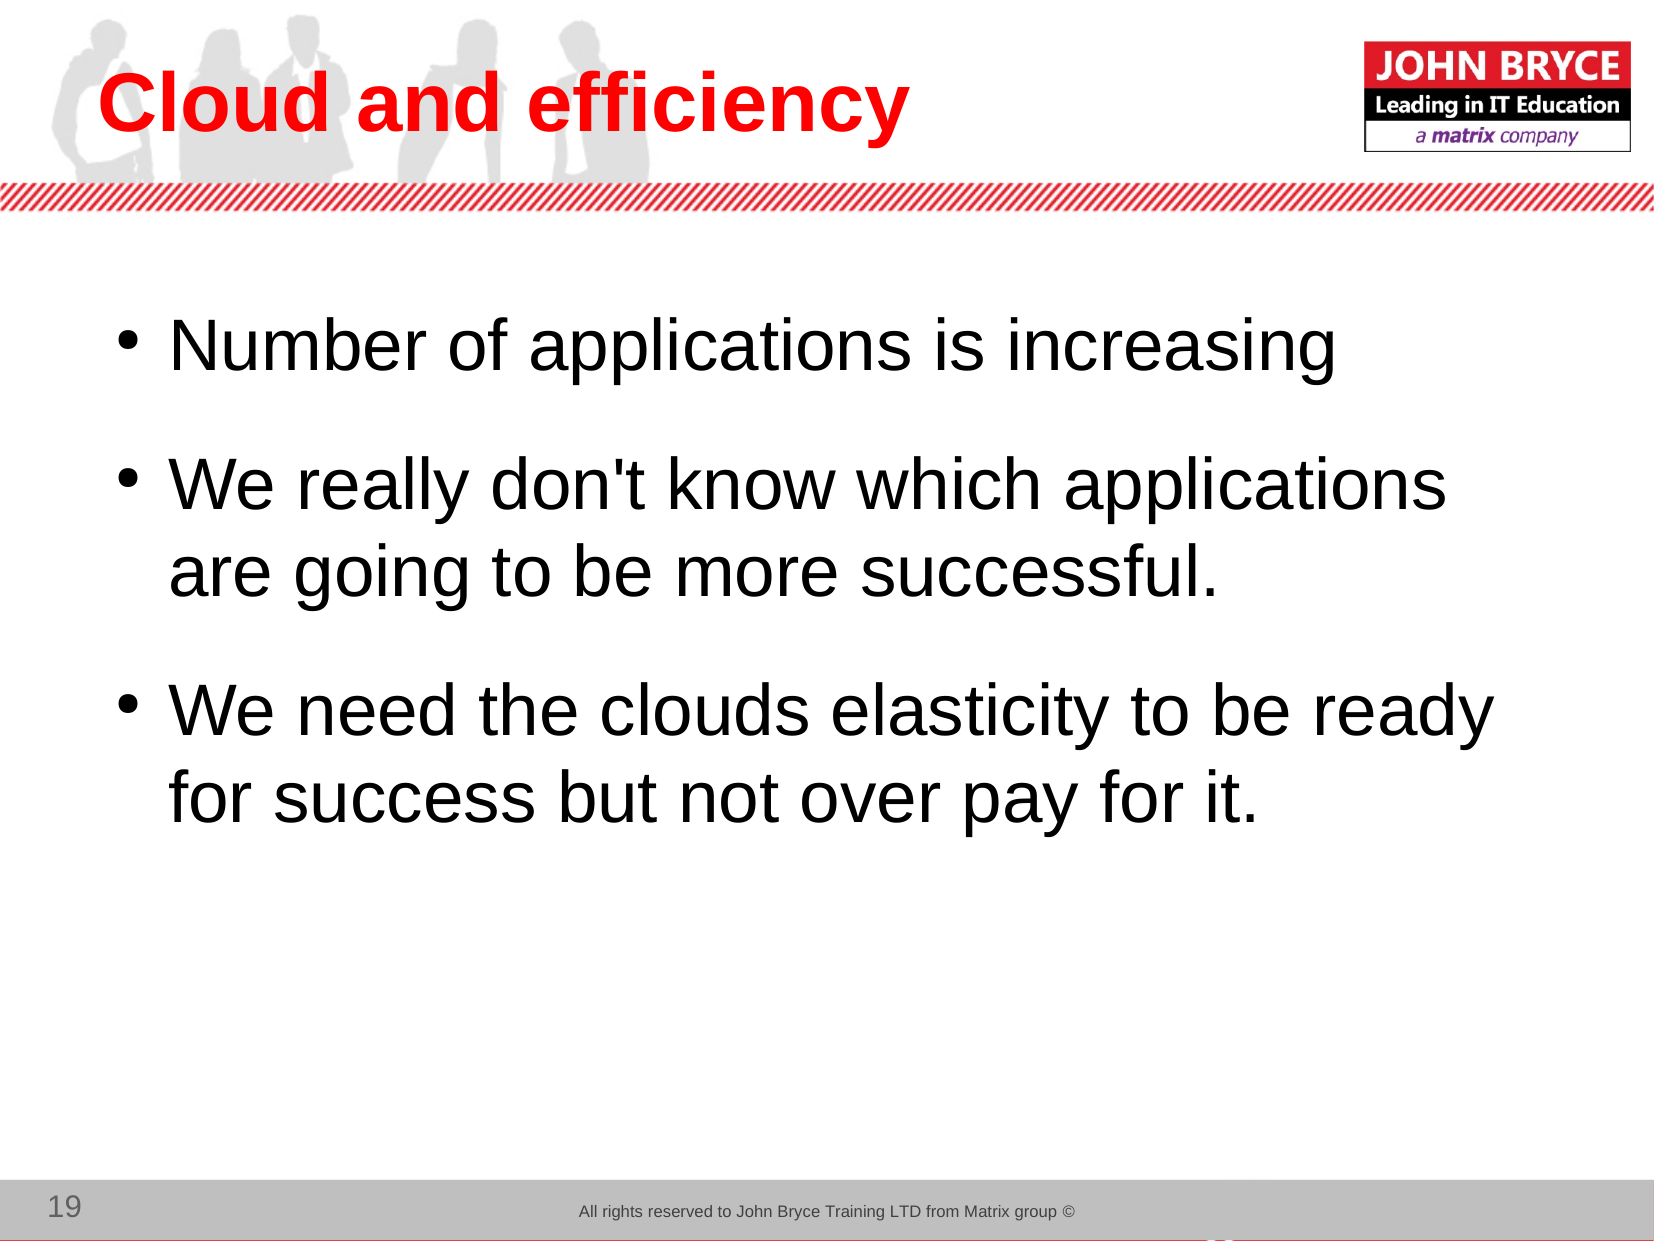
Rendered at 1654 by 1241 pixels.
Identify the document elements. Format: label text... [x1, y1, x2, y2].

list Number of applications is increasing We really don't know which applications are going to be more successful. We need the clouds elasticity to be ready for success but not over pay for it. [82, 290, 1538, 1010]
picture [0, 0, 1654, 1179]
title Cloud and efficiency [82, 0, 1571, 203]
